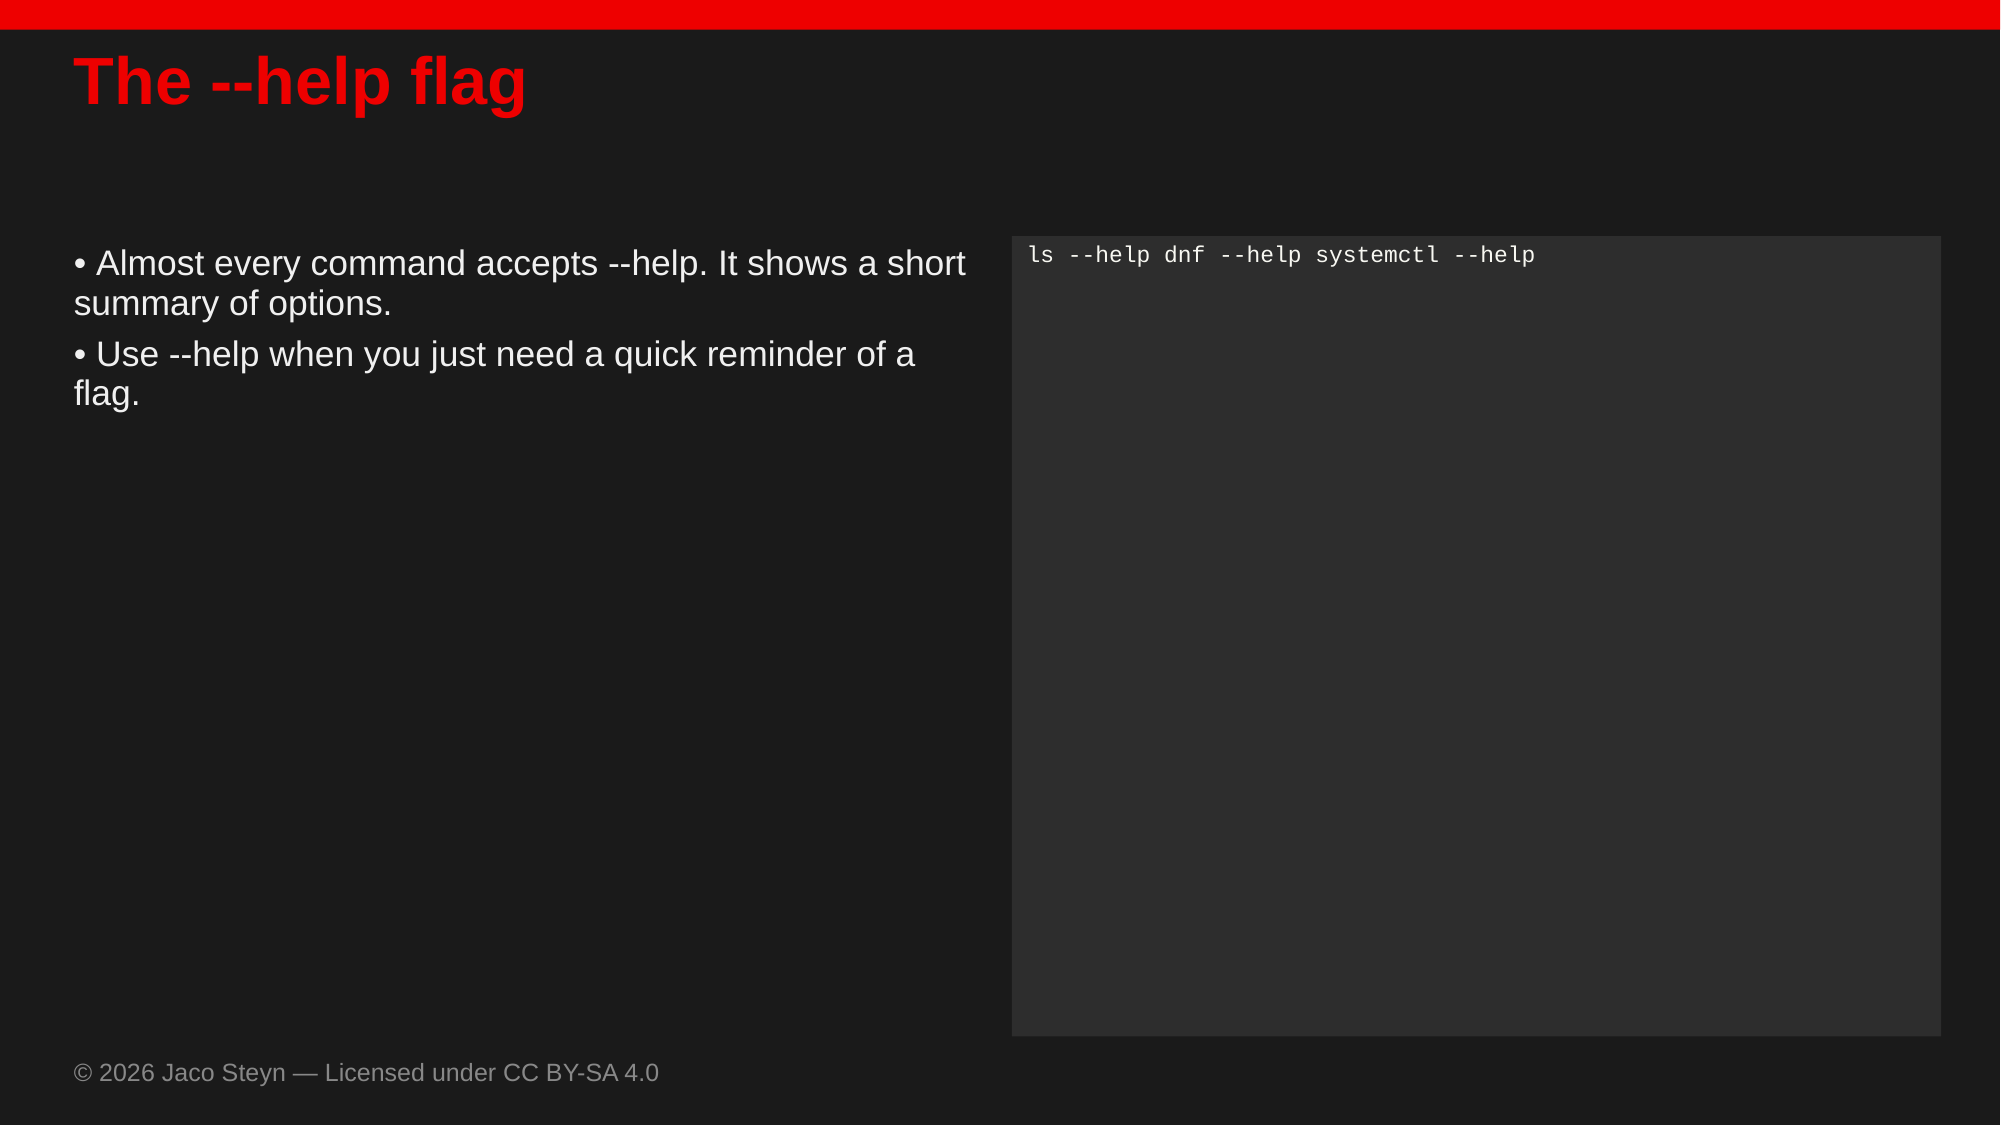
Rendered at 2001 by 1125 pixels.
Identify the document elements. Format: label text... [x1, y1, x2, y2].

text_box ls --help dnf --help systemctl --help [1011, 236, 1942, 1037]
text_box • Almost every command accepts --help. It shows a short summary of options. • Use --help when you just need a quick reminder of a flag. [59, 236, 989, 1037]
text_box The --help flag [59, 36, 1942, 208]
text_box [0, 0, 2001, 30]
text_box © 2026 Jaco Steyn — Licensed under CC BY-SA 4.0 [59, 1051, 1942, 1093]
